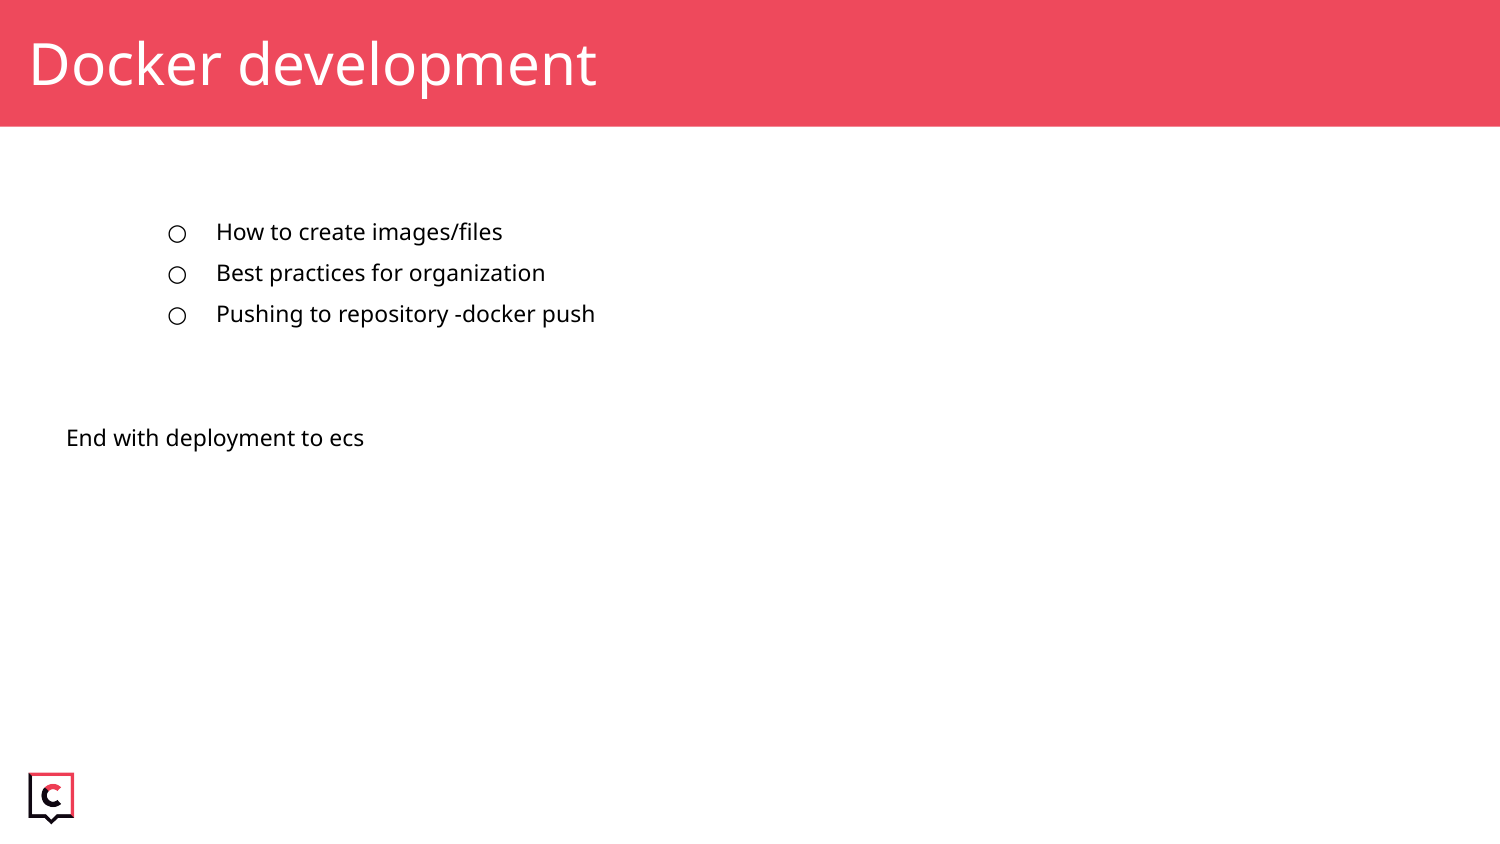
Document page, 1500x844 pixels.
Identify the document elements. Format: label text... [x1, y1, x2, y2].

picture [19, 764, 82, 830]
title Docker development [13, 12, 1412, 107]
list How to create images/files Best practices for organization Pushing to repository -docker push End with deployment to ecs [51, 189, 1449, 750]
